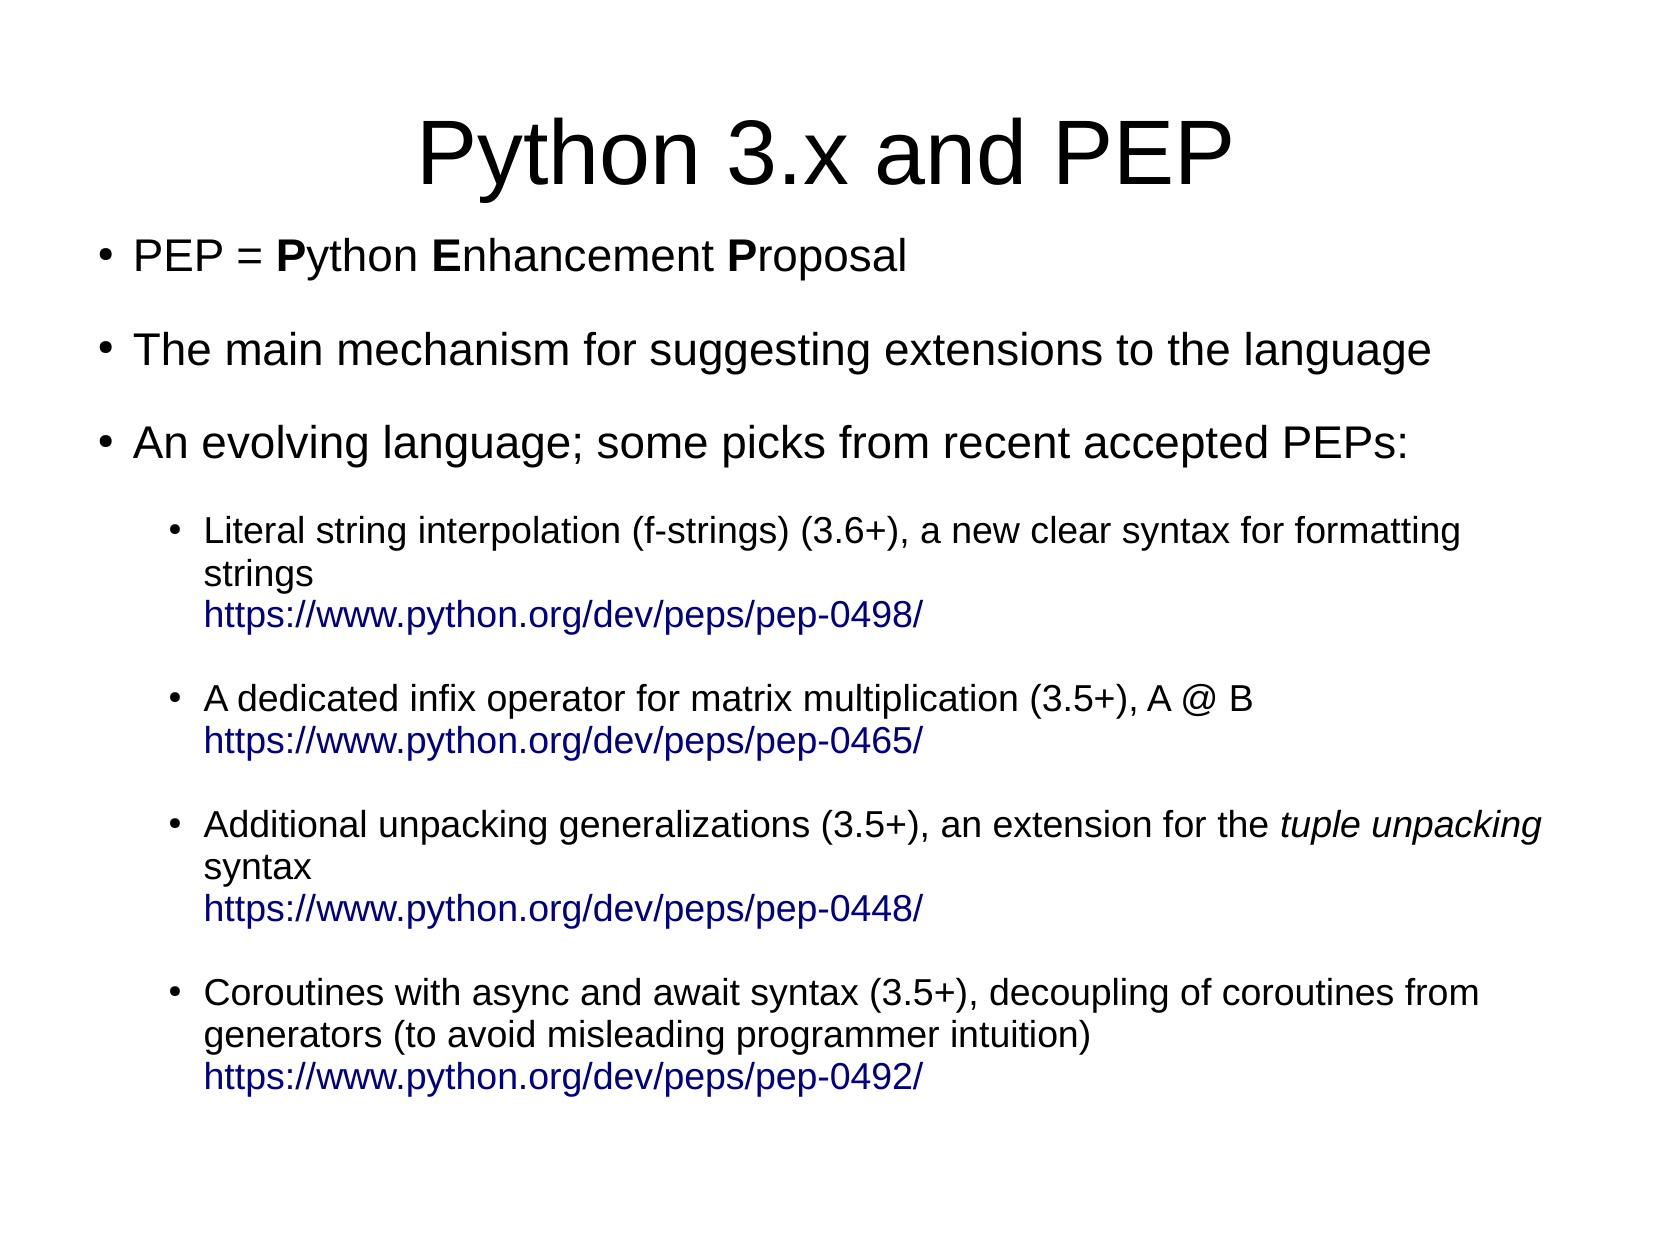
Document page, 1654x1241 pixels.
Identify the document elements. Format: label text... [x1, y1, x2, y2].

text_box PEP = Python Enhancement Proposal The main mechanism for suggesting extensions to the language An evolving language; some picks from recent accepted PEPs: Literal string interpolation (f-strings) (3.6+), a new clear syntax for formatting strings https://www.python.org/dev/peps/pep-0498/ A dedicated infix operator for matrix multiplication (3.5+), A @ B https://www.python.org/dev/peps/pep-0465/ Additional unpacking generalizations (3.5+), an extension for the tuple unpacking syntax https://www.python.org/dev/peps/pep-0448/ Coroutines with async and await syntax (3.5+), decoupling of coroutines from generators (to avoid misleading programmer intuition) https://www.python.org/dev/peps/pep-0492/ [82, 222, 1561, 1241]
title Python 3.x and PEP [82, 49, 1571, 257]
